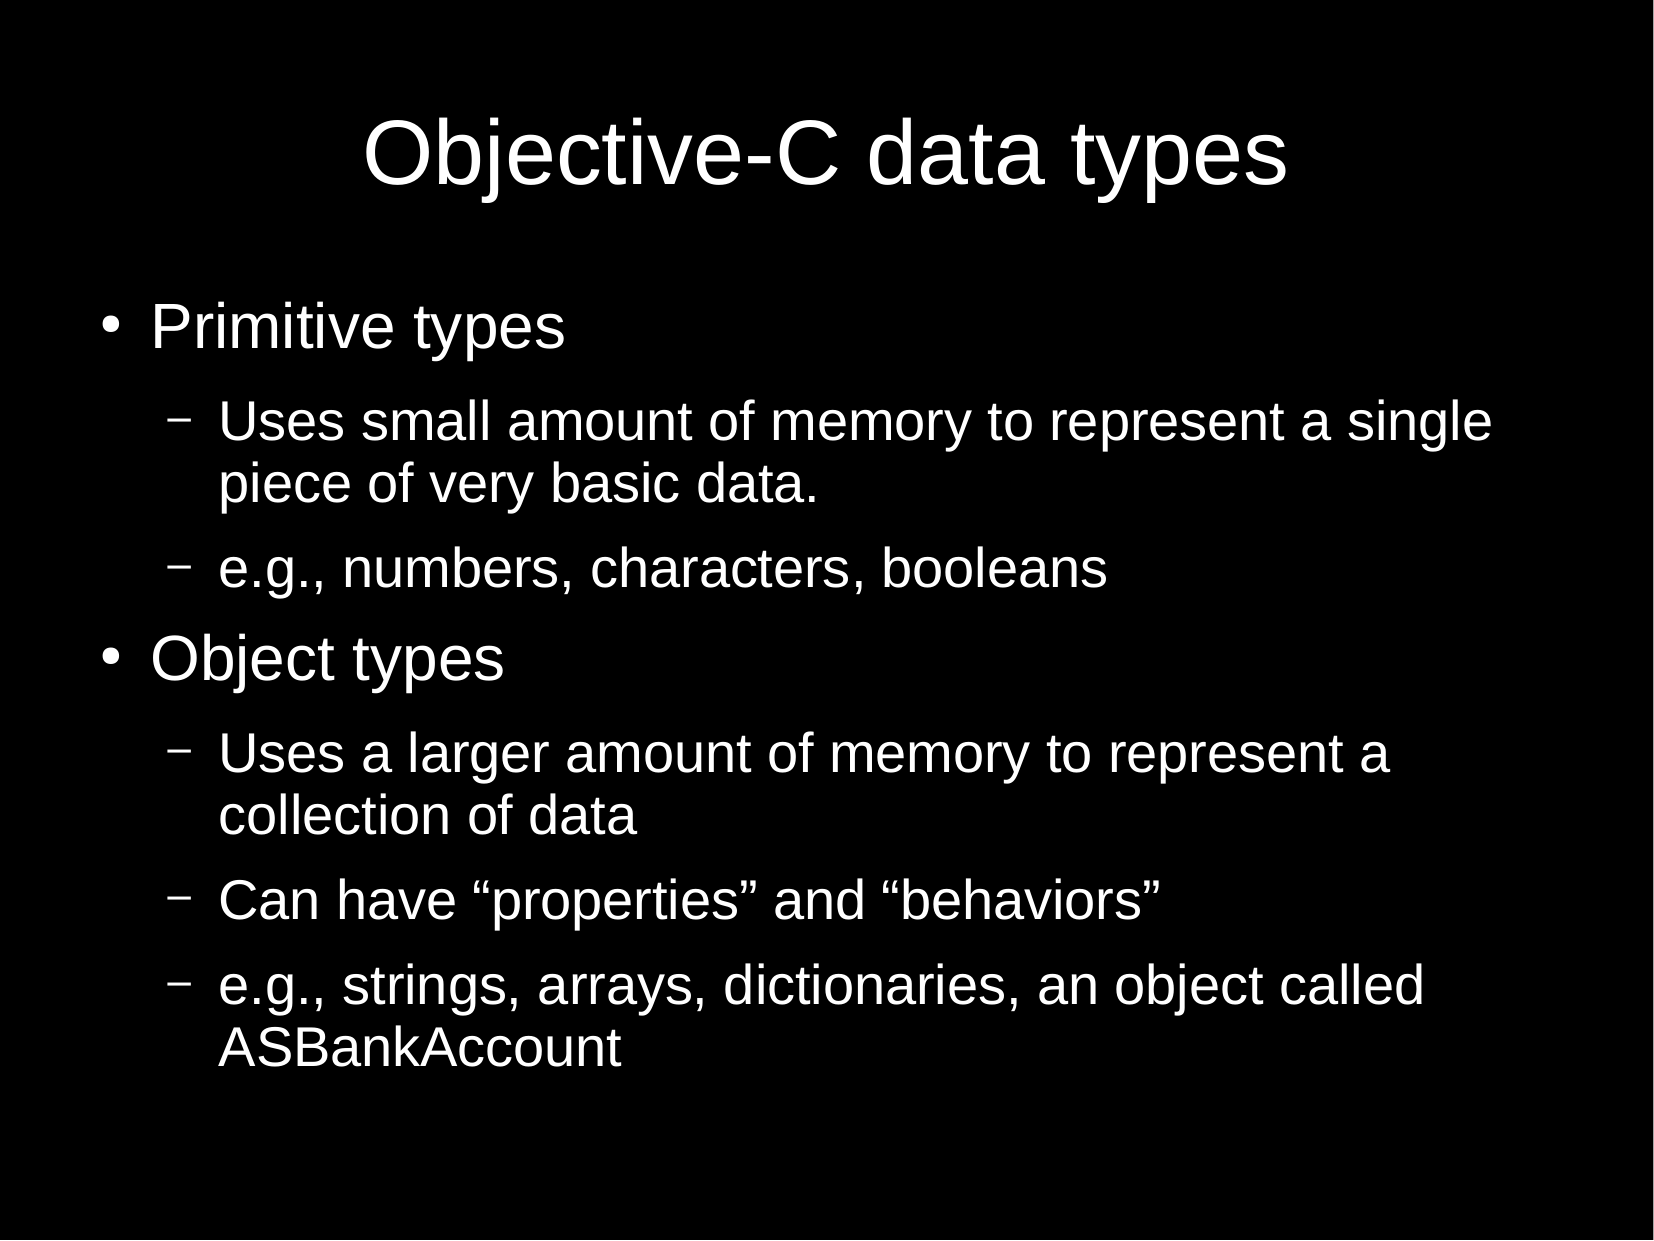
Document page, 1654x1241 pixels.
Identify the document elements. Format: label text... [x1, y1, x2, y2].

list Primitive types Uses small amount of memory to represent a single piece of very basic data. e.g., numbers, characters, booleans Object types Uses a larger amount of memory to represent a collection of data Can have “properties” and “behaviors” e.g., strings, arrays, dictionaries, an object called ASBankAccount [82, 290, 1571, 1087]
title Objective-C data types [82, 49, 1571, 257]
